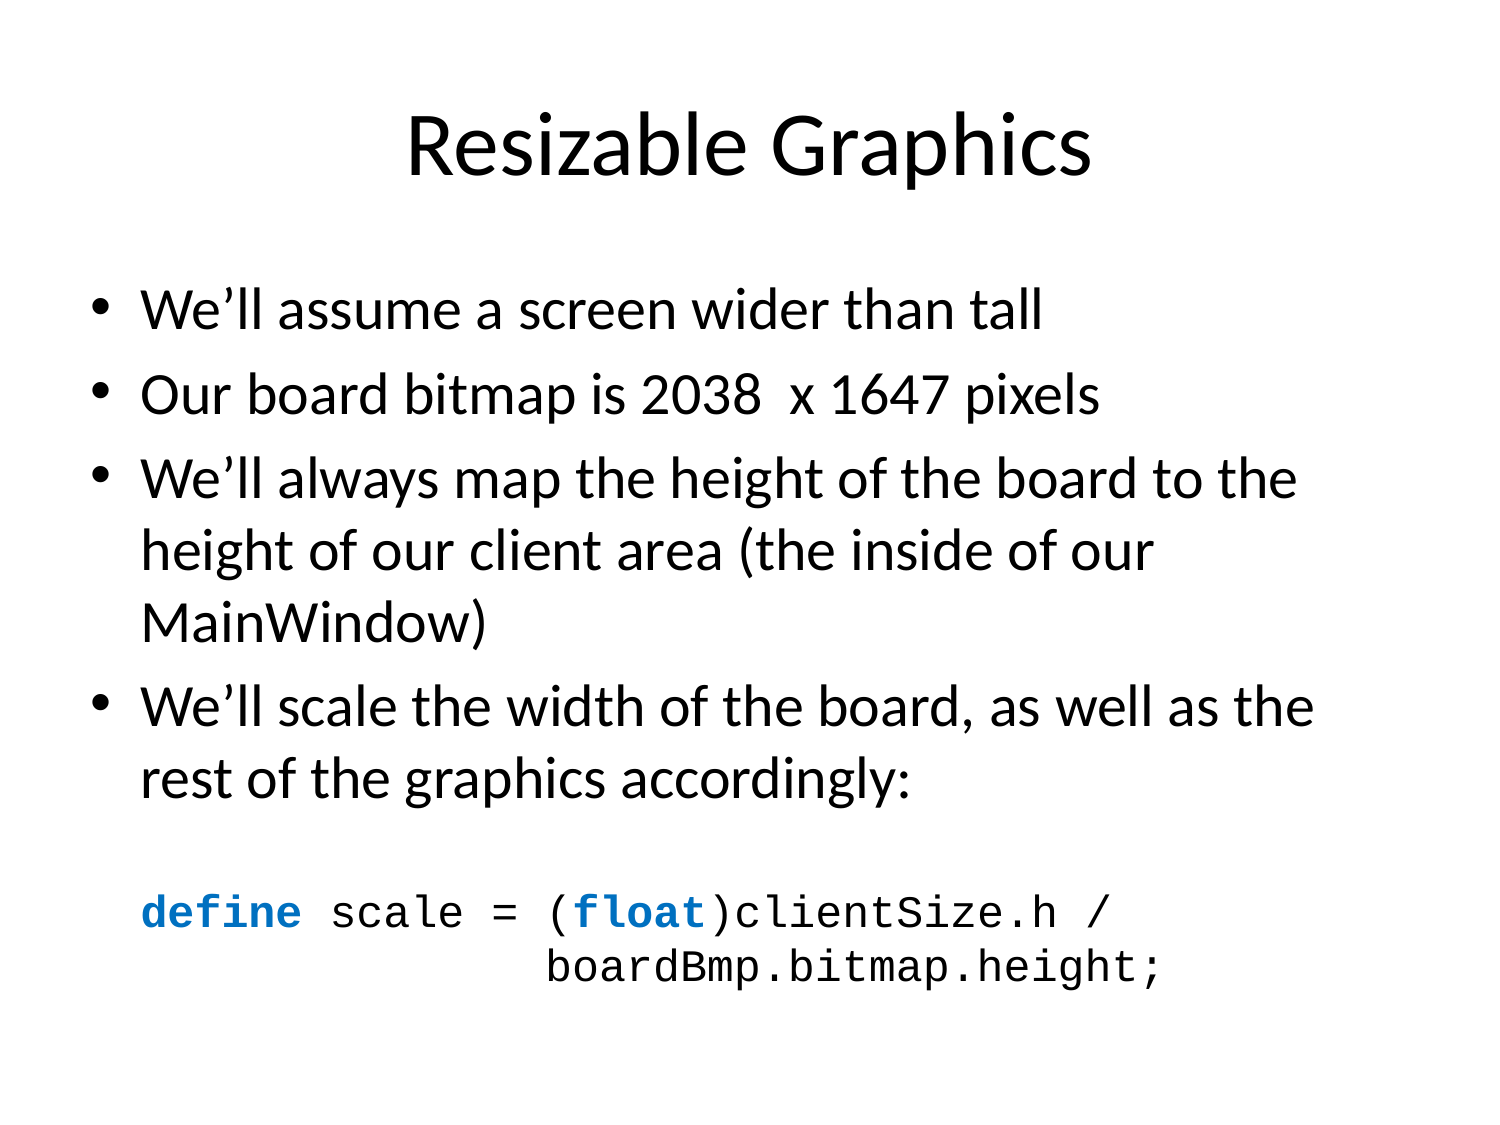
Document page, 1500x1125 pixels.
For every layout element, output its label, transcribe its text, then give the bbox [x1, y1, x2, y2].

list We’ll assume a screen wider than tall Our board bitmap is 2038 x 1647 pixels We’ll always map the height of the board to the height of our client area (the inside of our MainWindow) We’ll scale the width of the board, as well as the rest of the graphics accordingly: define scale = (float)clientSize.h / boardBmp.bitmap.height; [75, 262, 1425, 1005]
title Resizable Graphics [75, 45, 1425, 233]
